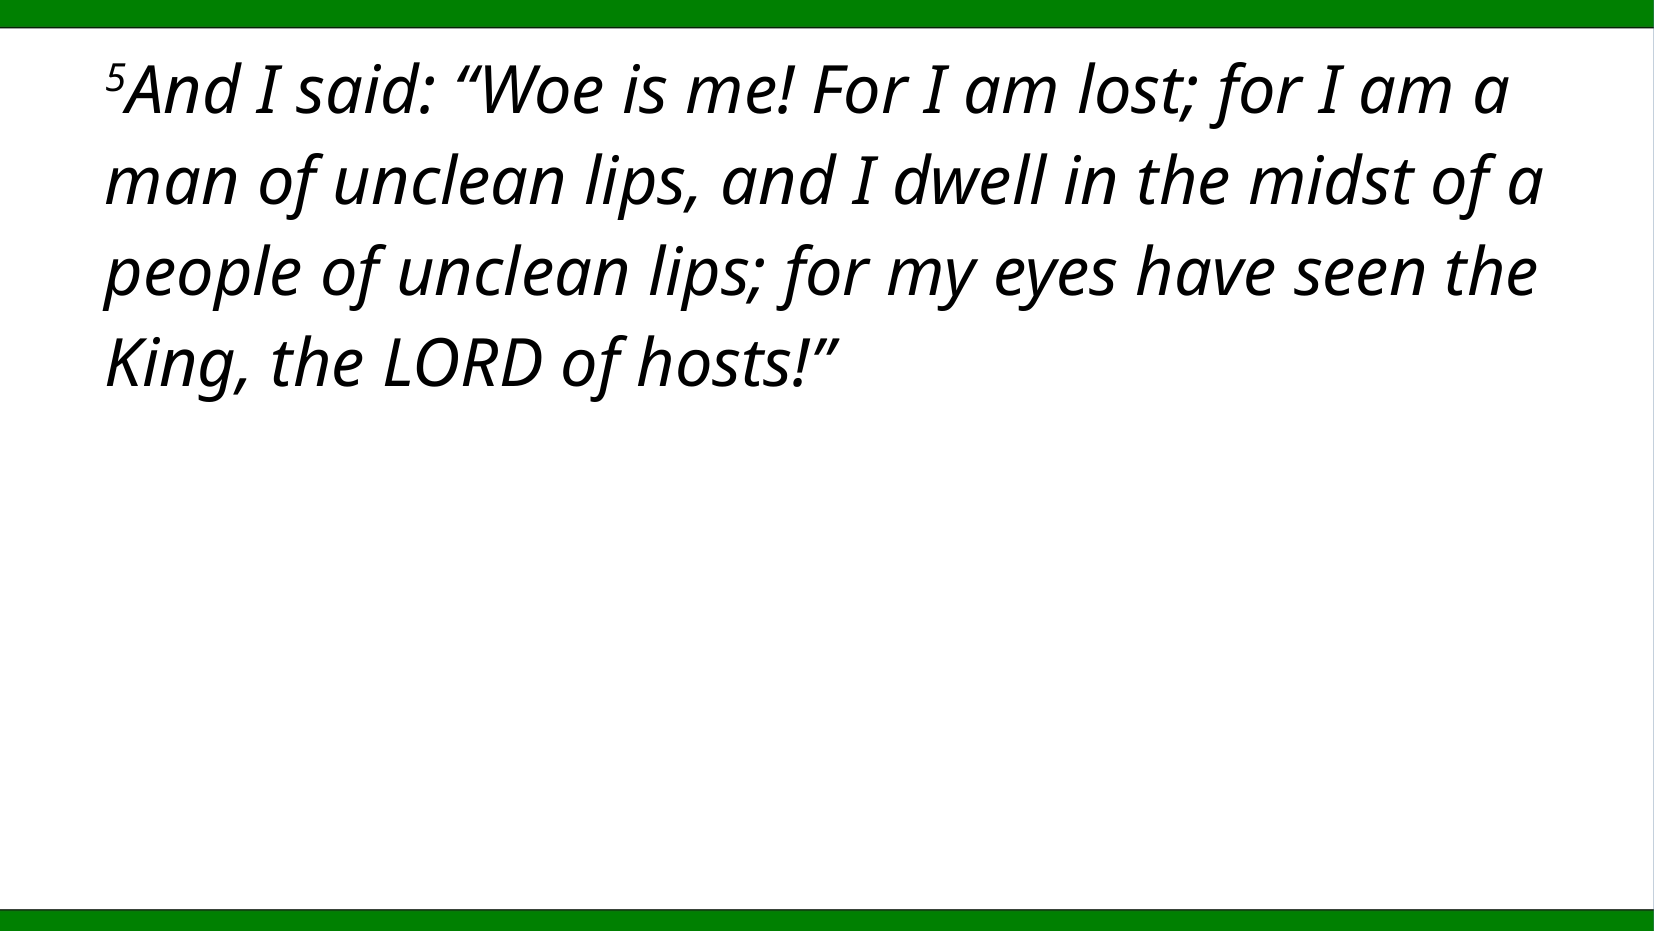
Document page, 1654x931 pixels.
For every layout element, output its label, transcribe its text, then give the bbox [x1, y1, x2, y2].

text_box 5And I said: “Woe is me! For I am lost; for I am a man of unclean lips, and I dwell in the midst of a people of unclean lips; for my eyes have seen the King, the LORD of hosts!” [90, 35, 1576, 406]
picture [0, 0, 1654, 931]
